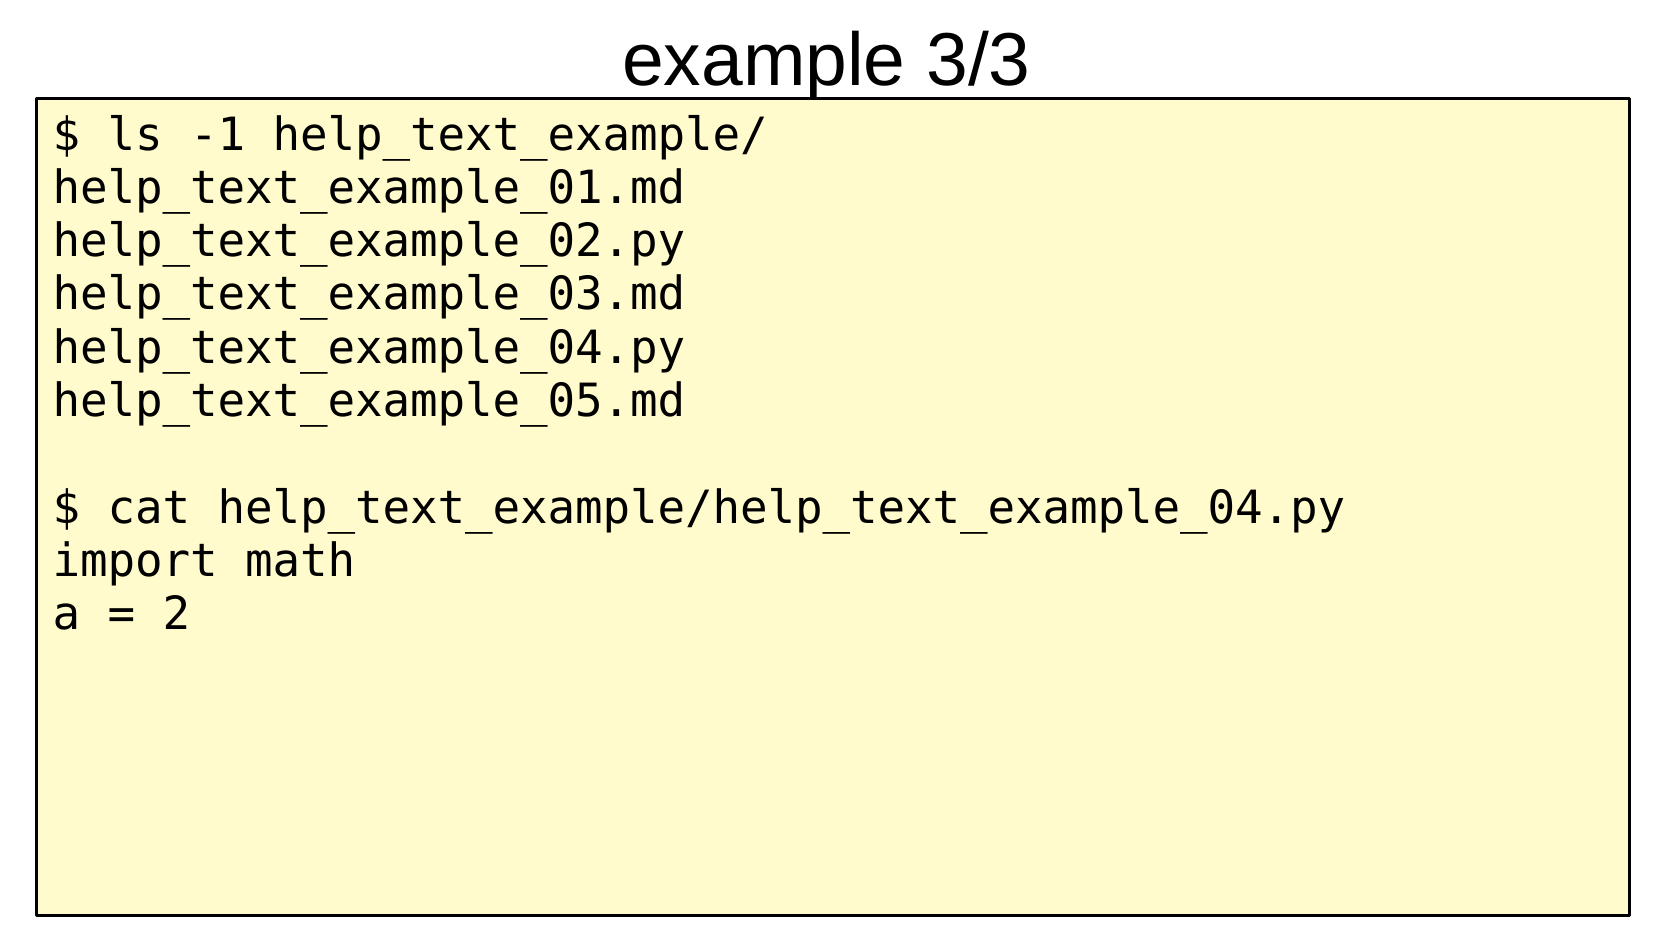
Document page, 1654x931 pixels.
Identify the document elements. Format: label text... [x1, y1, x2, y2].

title example 3/3 [82, 13, 1571, 97]
text_box $ ls -1 help_text_example/ help_text_example_01.md help_text_example_02.py help_text_example_03.md help_text_example_04.py help_text_example_05.md $ cat help_text_example/help_text_example_04.py import math a = 2 [36, 98, 1630, 916]
